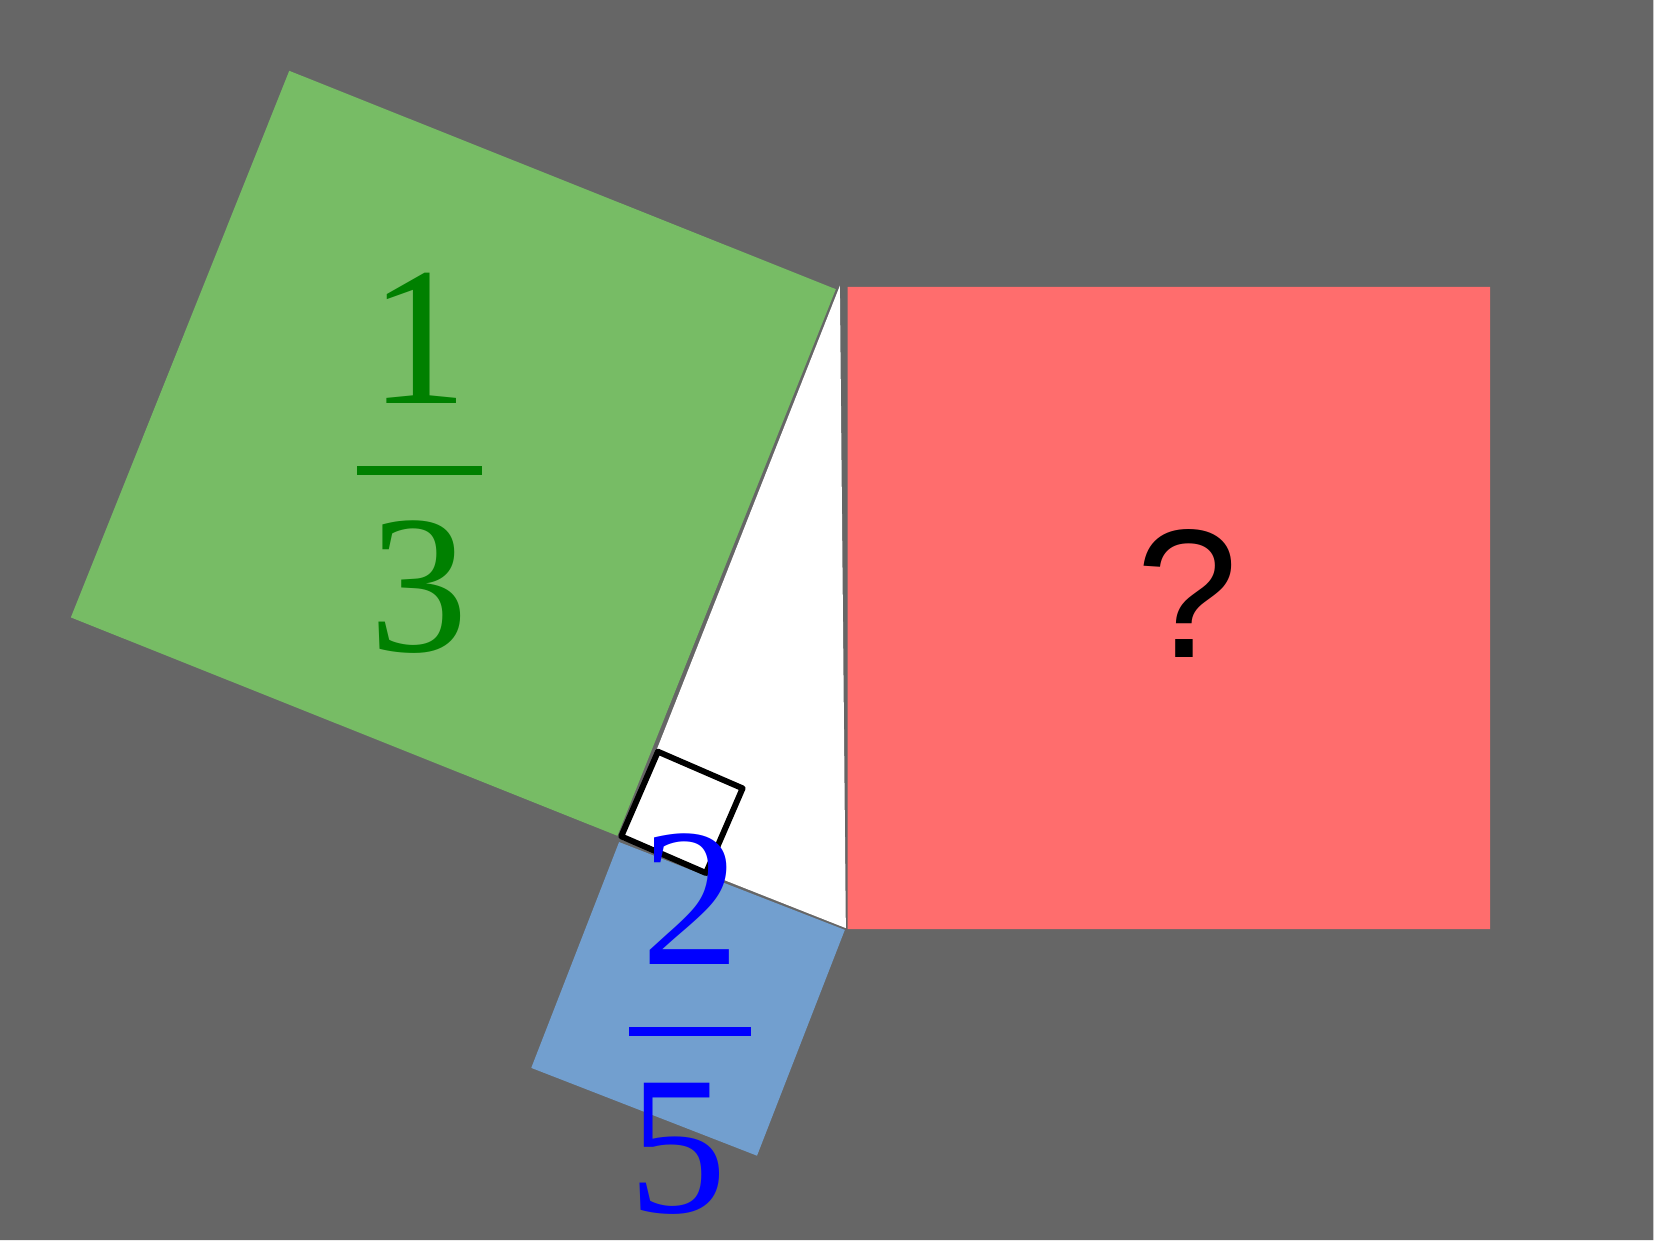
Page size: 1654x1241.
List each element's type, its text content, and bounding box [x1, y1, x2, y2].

text_box ? [1122, 484, 1385, 790]
text_box [0, 0, 1654, 1241]
text_box [645, 757, 738, 791]
chart [295, 230, 534, 700]
chart [566, 791, 803, 1241]
